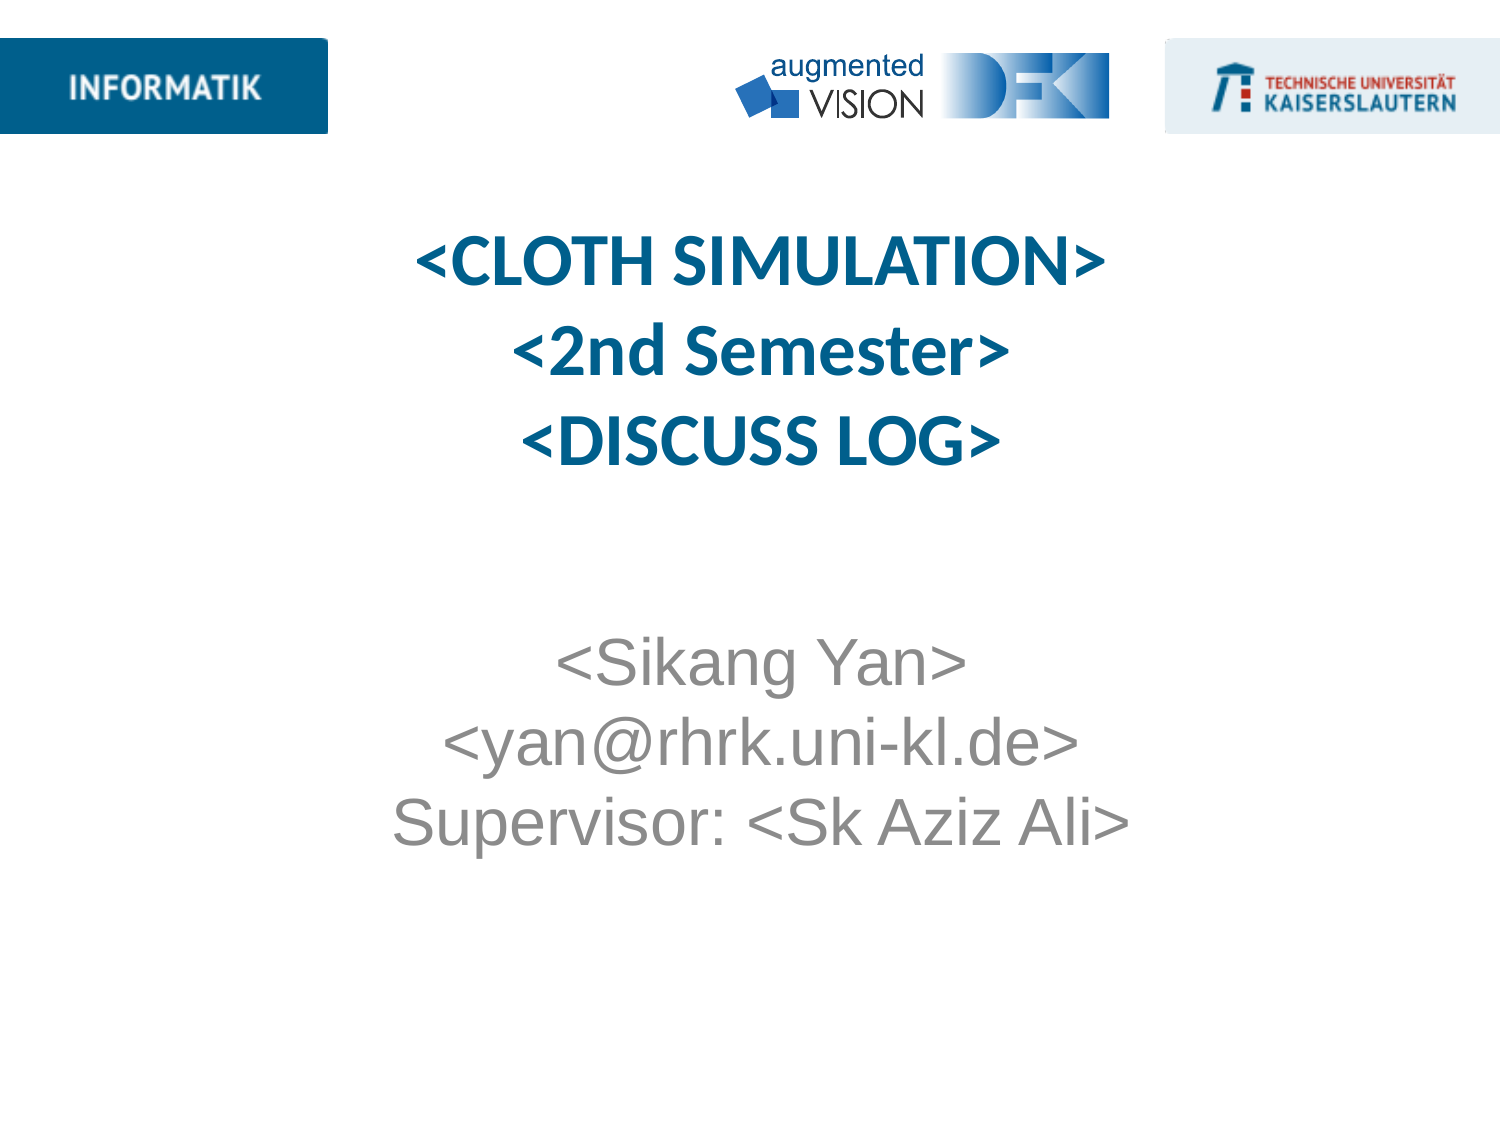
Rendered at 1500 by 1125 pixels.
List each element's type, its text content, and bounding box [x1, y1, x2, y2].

subtitle <Sikang Yan> <yan@rhrk.uni-kl.de> Supervisor: <Sk Aziz Ali> [98, 611, 1425, 899]
title <CLOTH SIMULATION> <2nd Semester> <DISCUSS LOG> [98, 150, 1425, 542]
